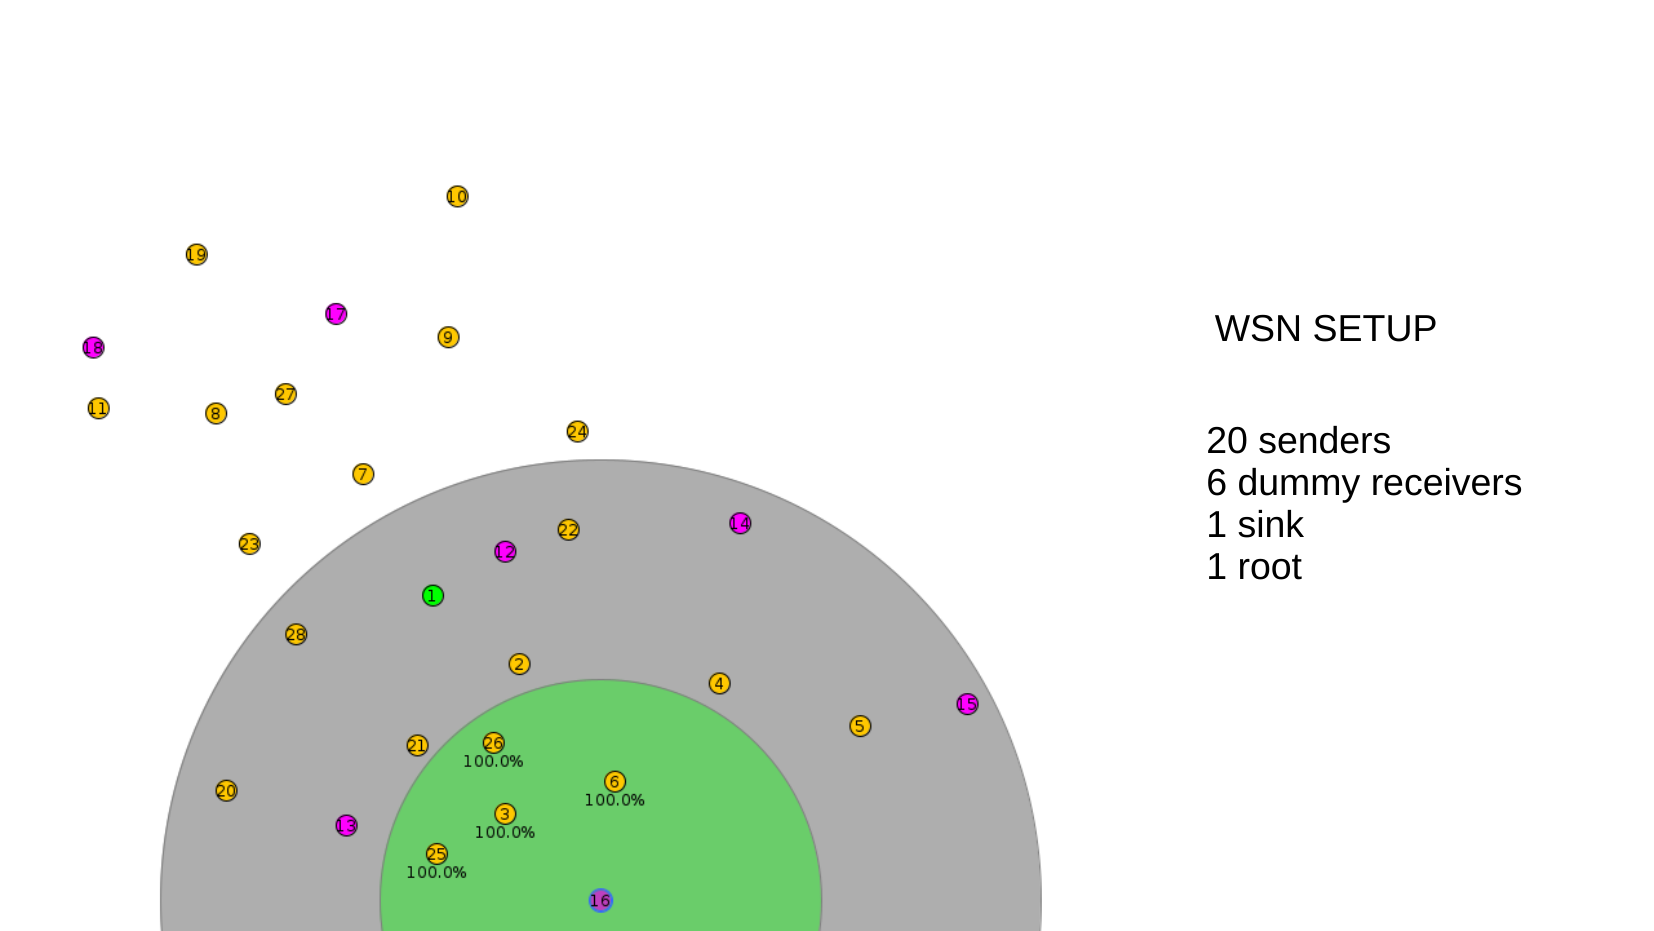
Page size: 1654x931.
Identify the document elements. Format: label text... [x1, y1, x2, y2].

picture [75, 174, 1051, 931]
text_box 20 senders 6 dummy receivers 1 sink 1 root [1191, 412, 1538, 596]
text_box WSN SETUP [1200, 300, 1453, 357]
